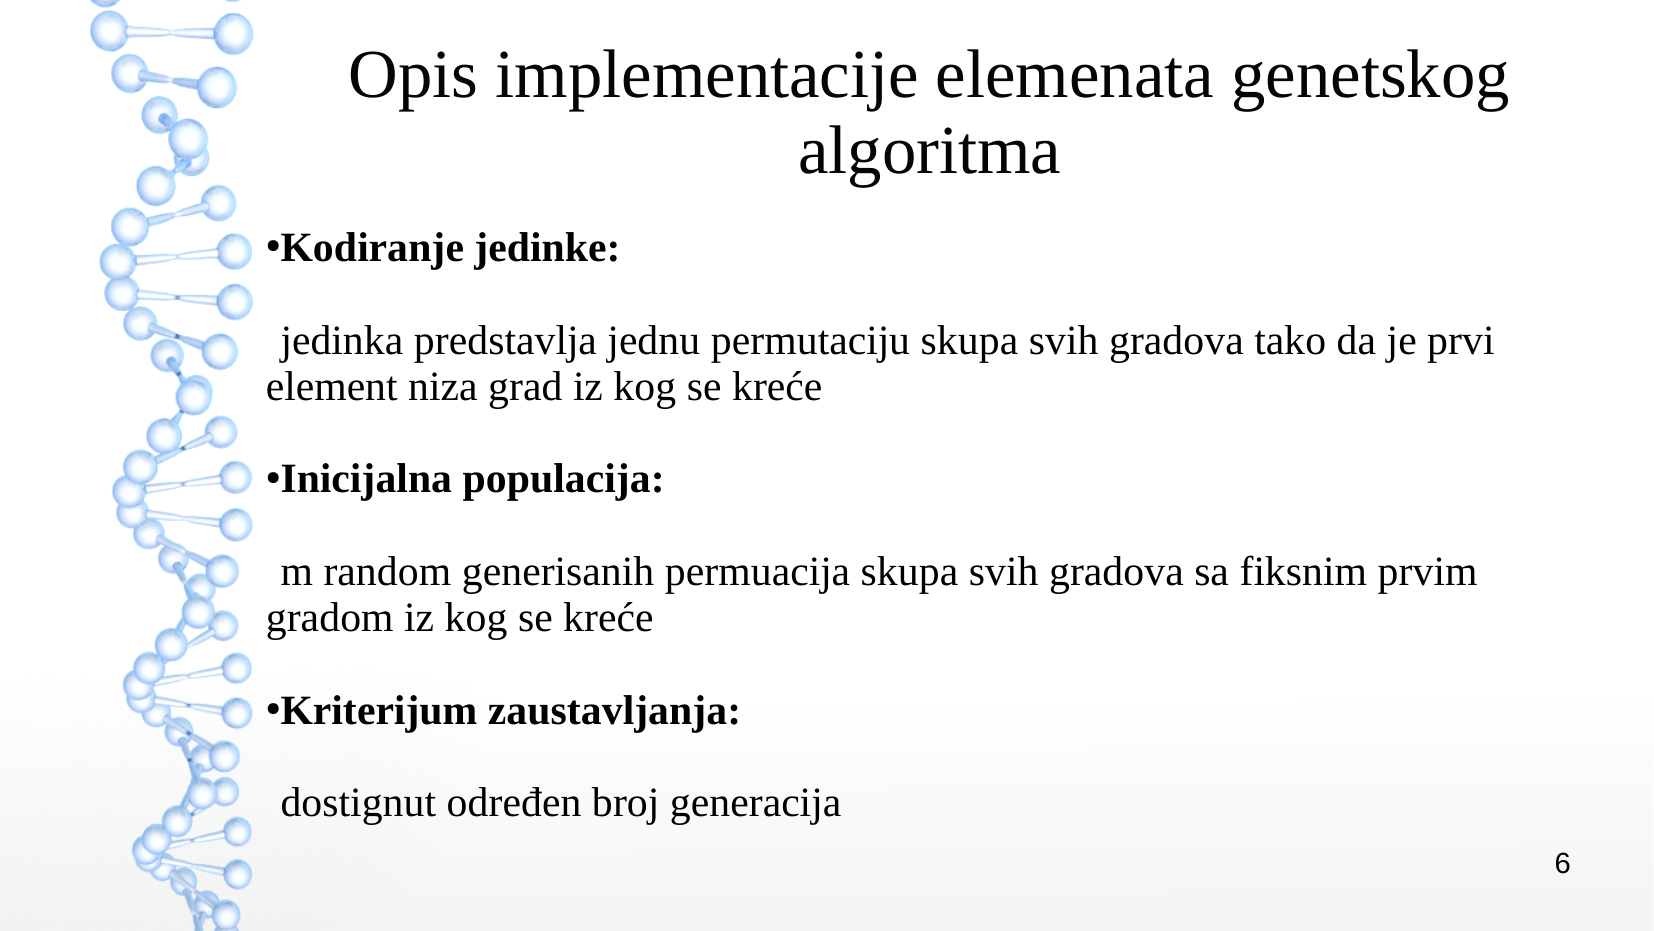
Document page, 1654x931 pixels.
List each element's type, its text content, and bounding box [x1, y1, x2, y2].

title Opis implementacije elemenata genetskog algoritma [265, 35, 1595, 189]
picture [0, 0, 1654, 931]
subtitle Kodiranje jedinke: jedinka predstavlja jednu permutaciju skupa svih gradova tako da je prvi element niza grad iz kog se kreće Inicijalna populacija: m random generisanih permuacija skupa svih gradova sa fiksnim prvim gradom iz kog se kreće Kriterijum zaustavljanja: dostignut određen broj generacija [265, 224, 1595, 919]
